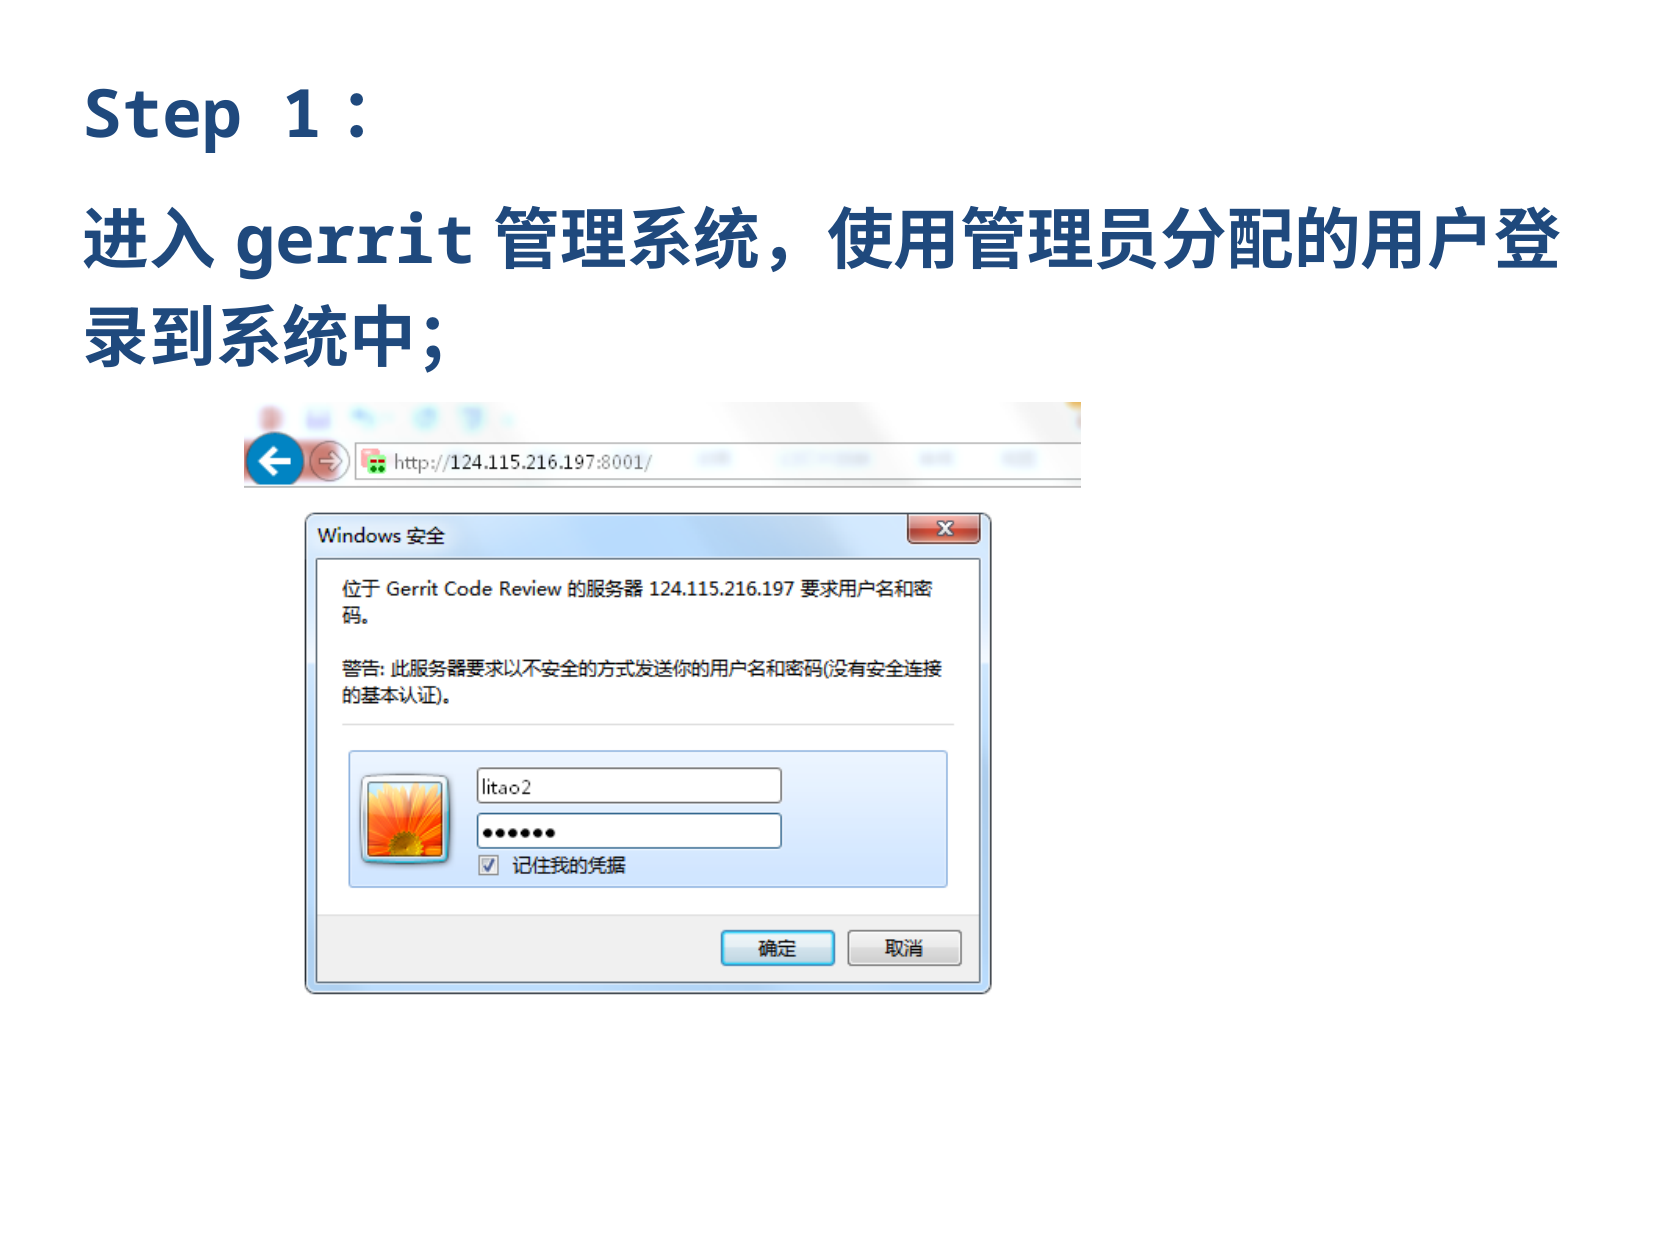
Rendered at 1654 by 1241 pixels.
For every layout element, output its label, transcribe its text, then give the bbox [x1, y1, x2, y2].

list Step 1： 进入gerrit管理系统，使用管理员分配的用户登录到系统中； [82, 60, 1571, 1010]
picture [244, 402, 1081, 1036]
